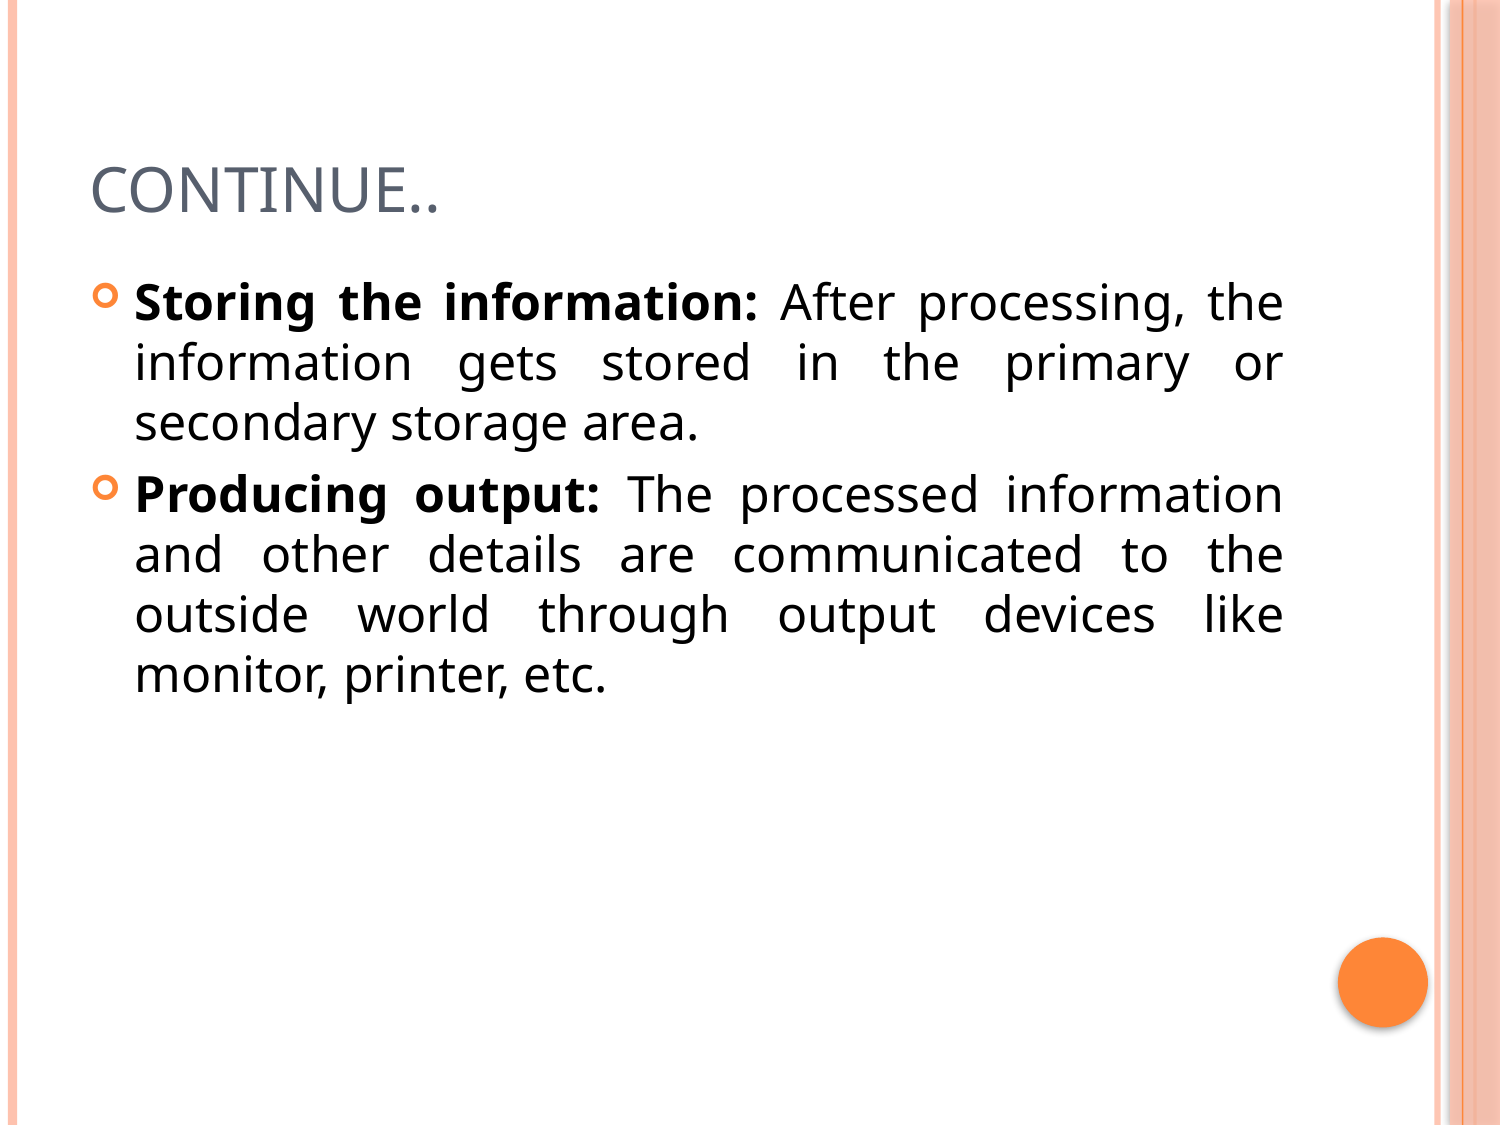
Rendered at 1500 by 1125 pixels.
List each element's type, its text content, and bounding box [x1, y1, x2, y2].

list Storing the information: After processing, the information gets stored in the primary or secondary storage area. Producing output: The processed information and other details are communicated to the outside world through output devices like monitor, printer, etc. [75, 262, 1300, 1062]
title Continue.. [75, 45, 1300, 233]
